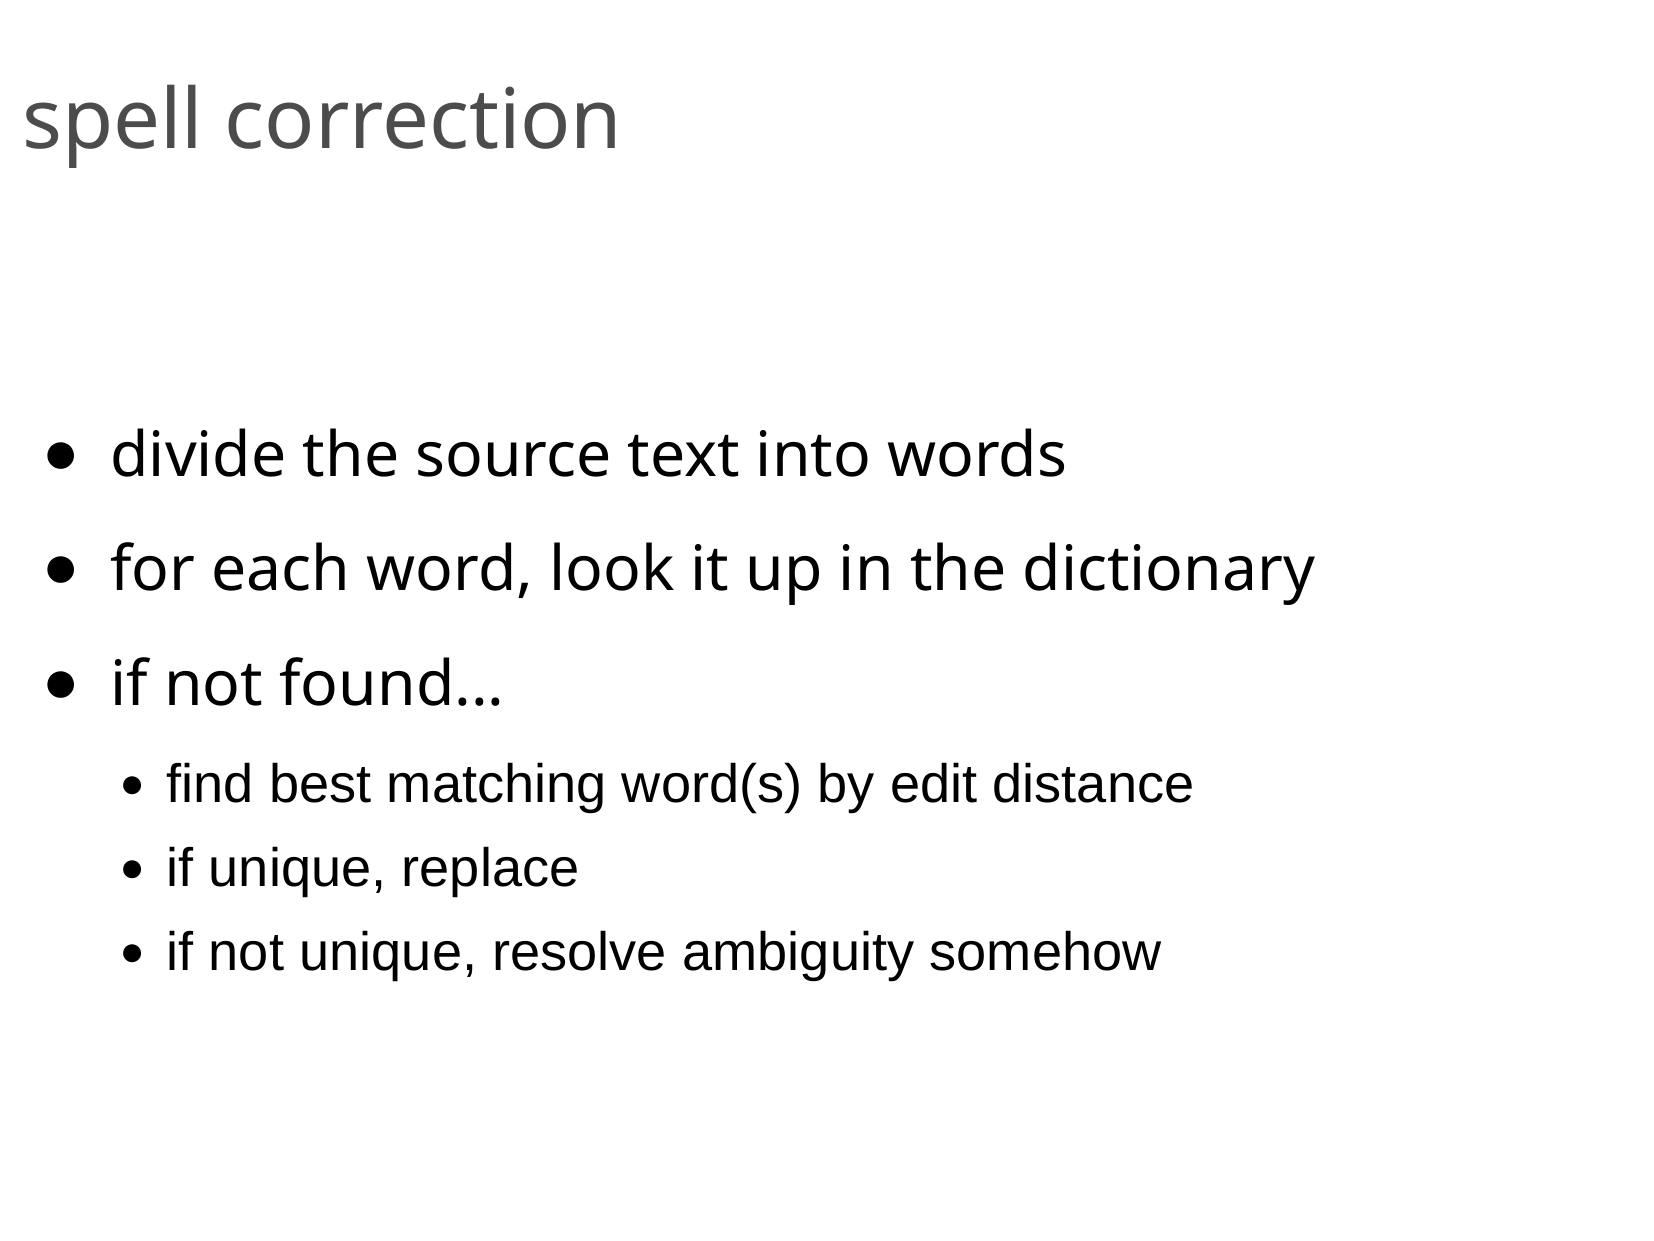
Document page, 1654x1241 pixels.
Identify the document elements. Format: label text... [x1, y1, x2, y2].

list divide the source text into words for each word, look it up in the dictionary if not found... find best matching word(s) by edit distance if unique, replace if not unique, resolve ambiguity somehow [25, 233, 1654, 1158]
title spell correction [22, 26, 1654, 205]
